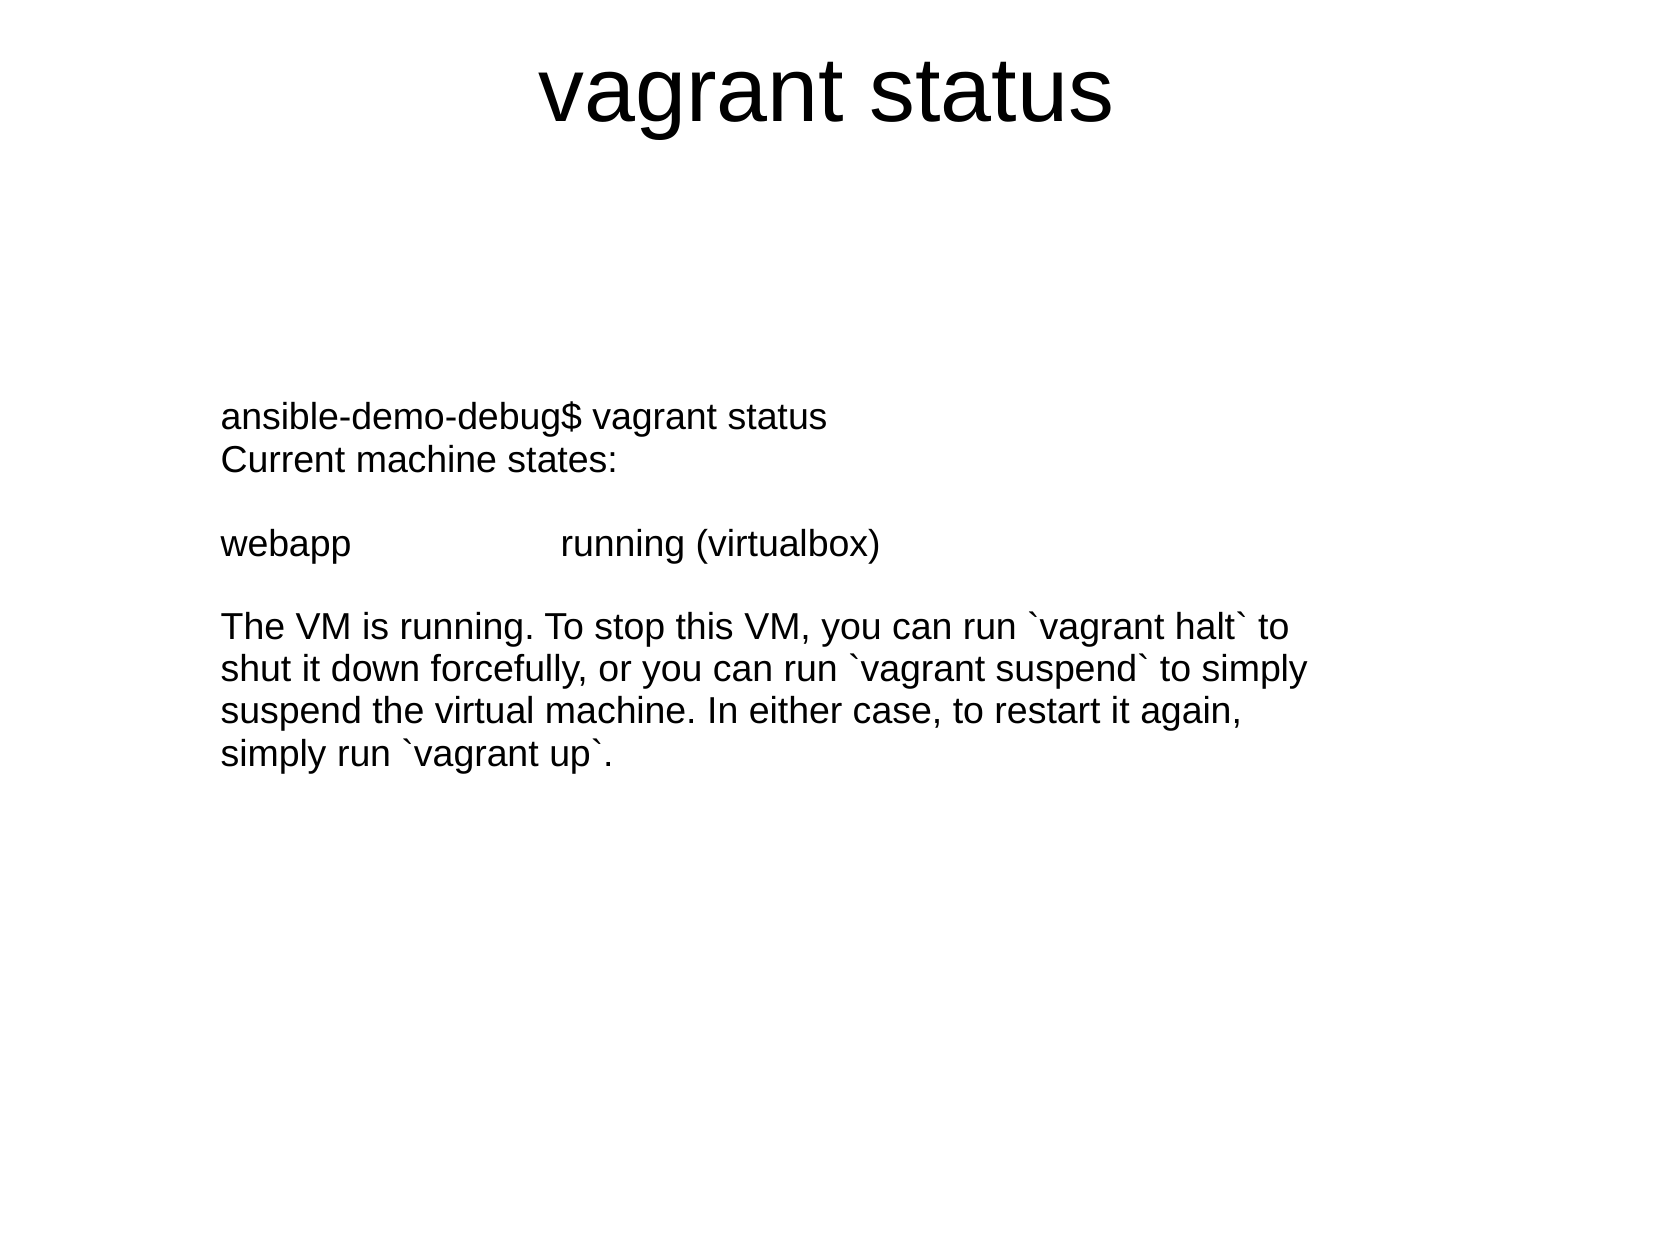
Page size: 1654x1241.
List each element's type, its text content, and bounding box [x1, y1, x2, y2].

text_box ansible-demo-debug$ vagrant status Current machine states: webapp running (virtualbox) The VM is running. To stop this VM, you can run `vagrant halt` to shut it down forcefully, or you can run `vagrant suspend` to simply suspend the virtual machine. In either case, to restart it again, simply run `vagrant up`. [205, 388, 1460, 782]
title vagrant status [82, 38, 1571, 142]
